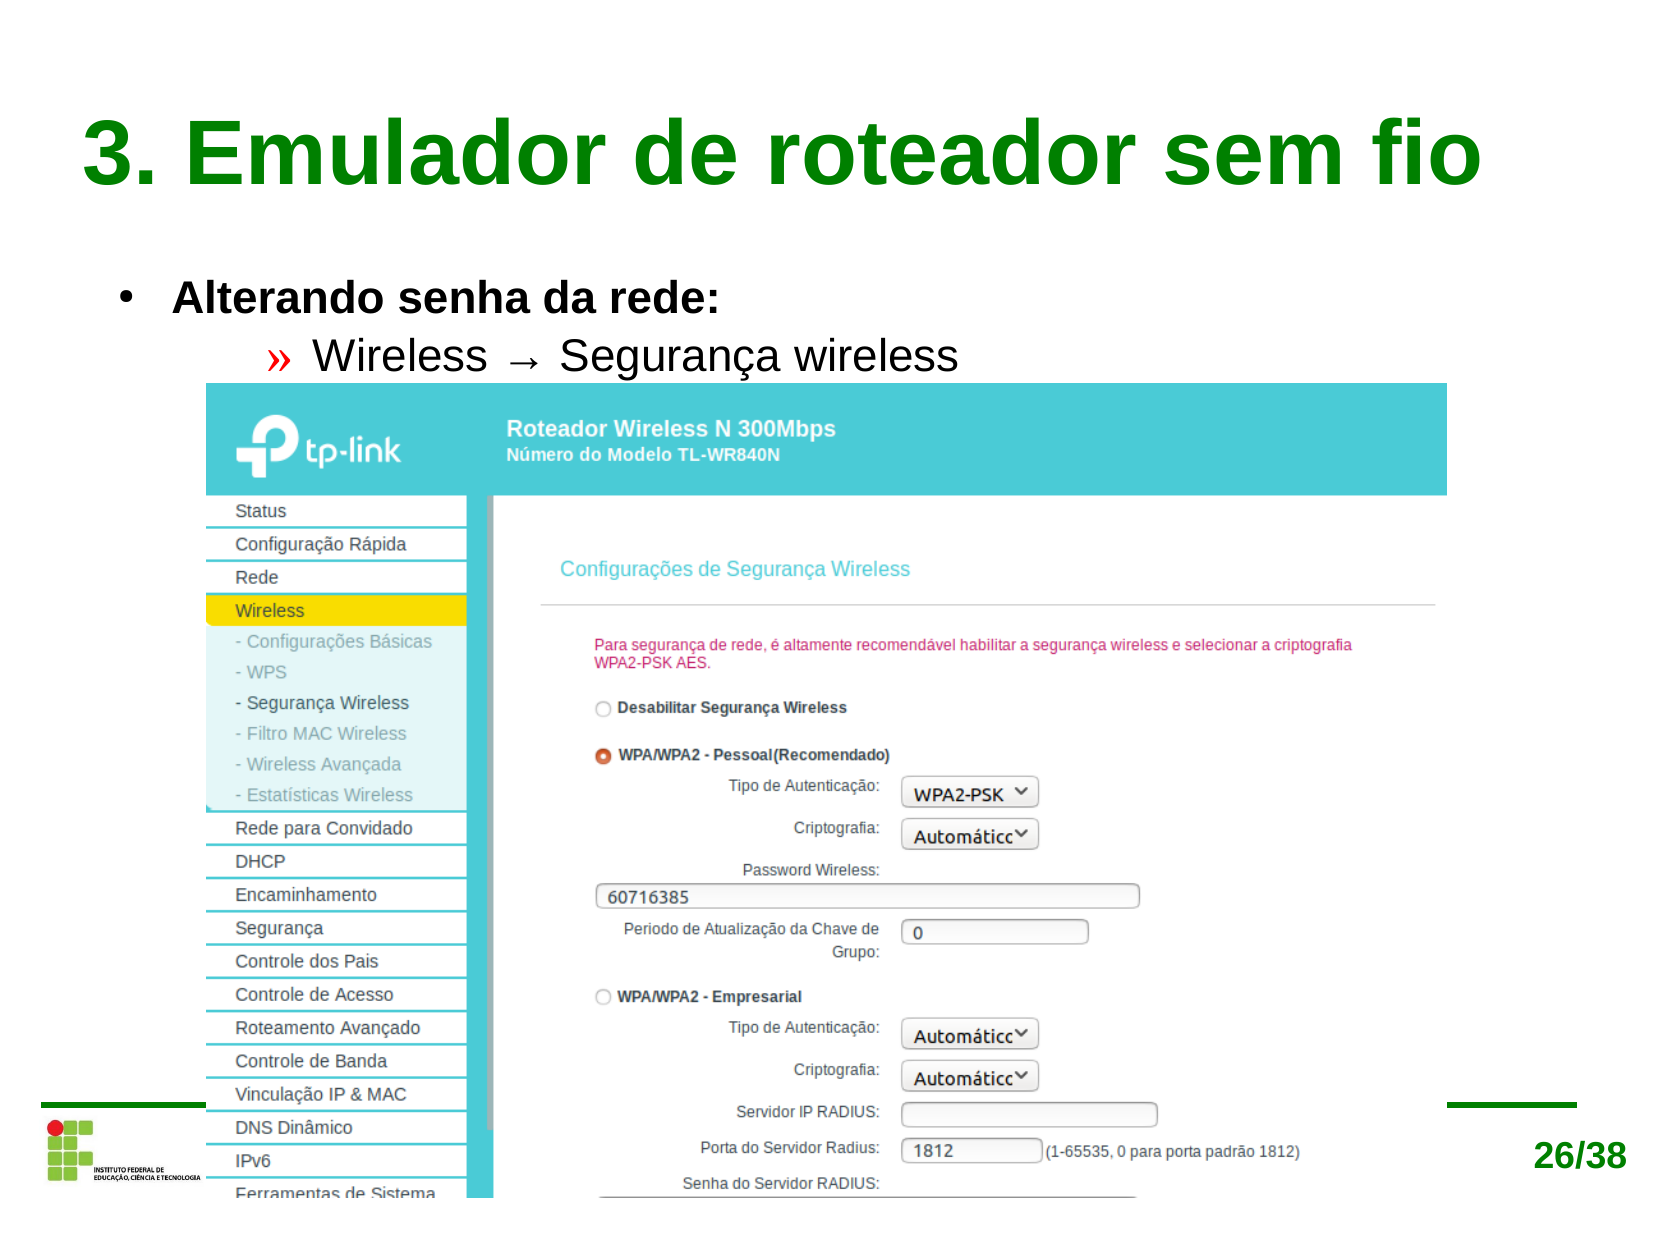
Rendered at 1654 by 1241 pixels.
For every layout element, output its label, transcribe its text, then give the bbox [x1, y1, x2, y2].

picture [39, 383, 1447, 1198]
title 3. Emulador de roteador sem fio [82, 49, 1571, 257]
list Alterando senha da rede: Wireless → Segurança wireless [82, 272, 1571, 1091]
